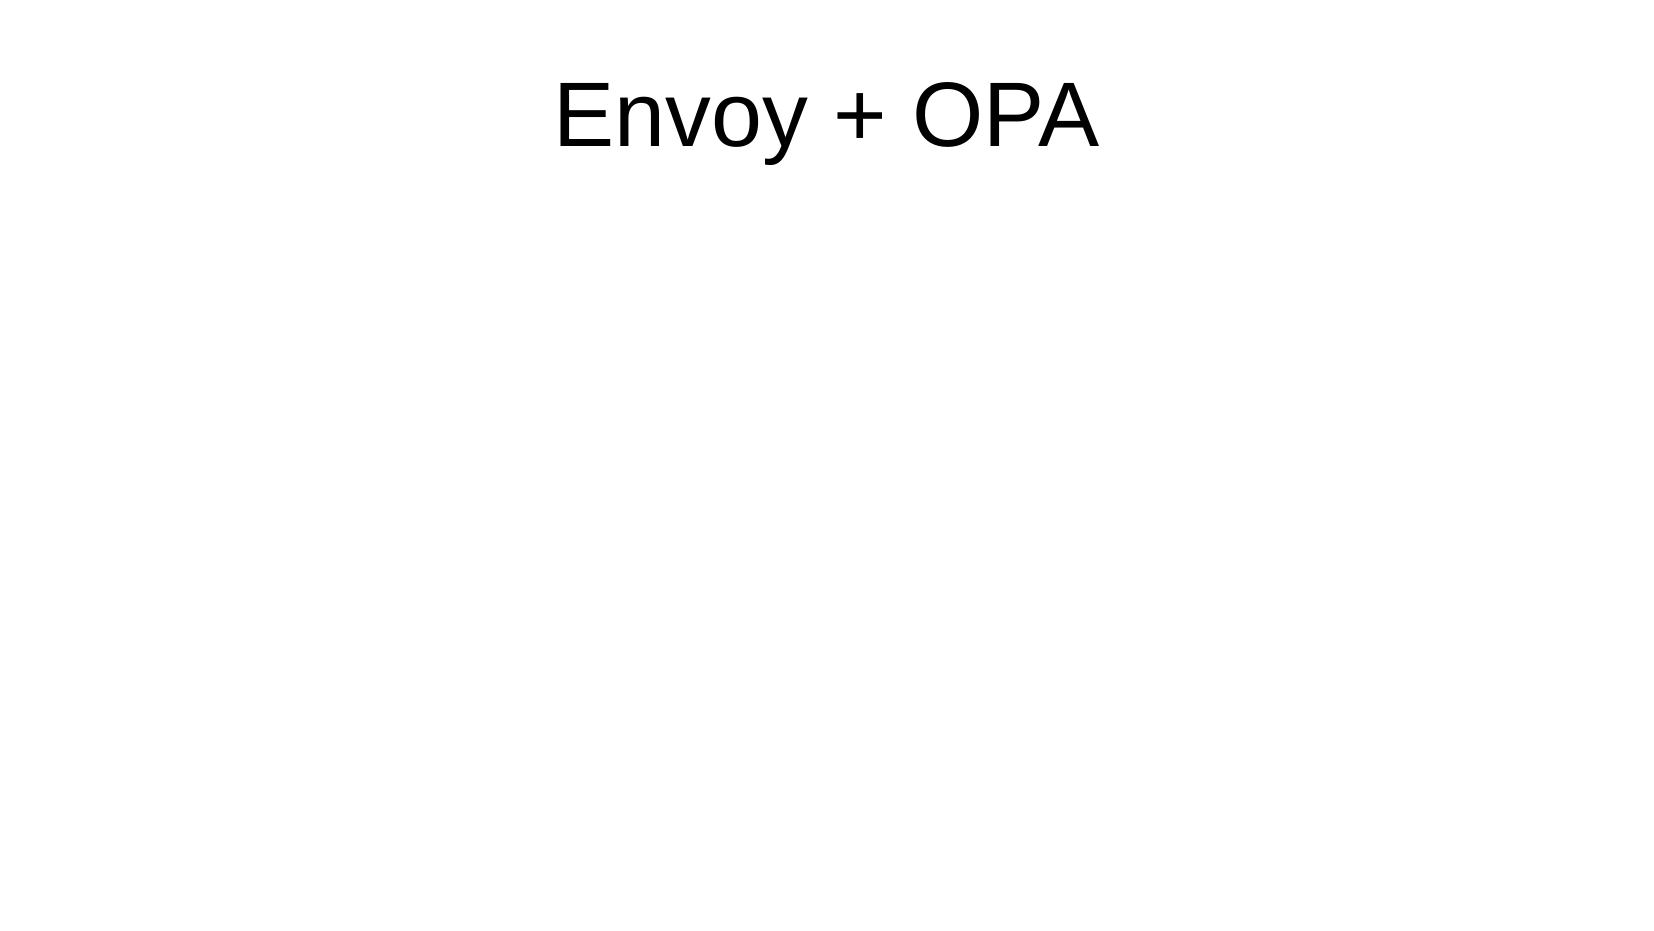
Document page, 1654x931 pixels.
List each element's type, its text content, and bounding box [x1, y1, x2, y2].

title Envoy + OPA [82, 37, 1571, 193]
